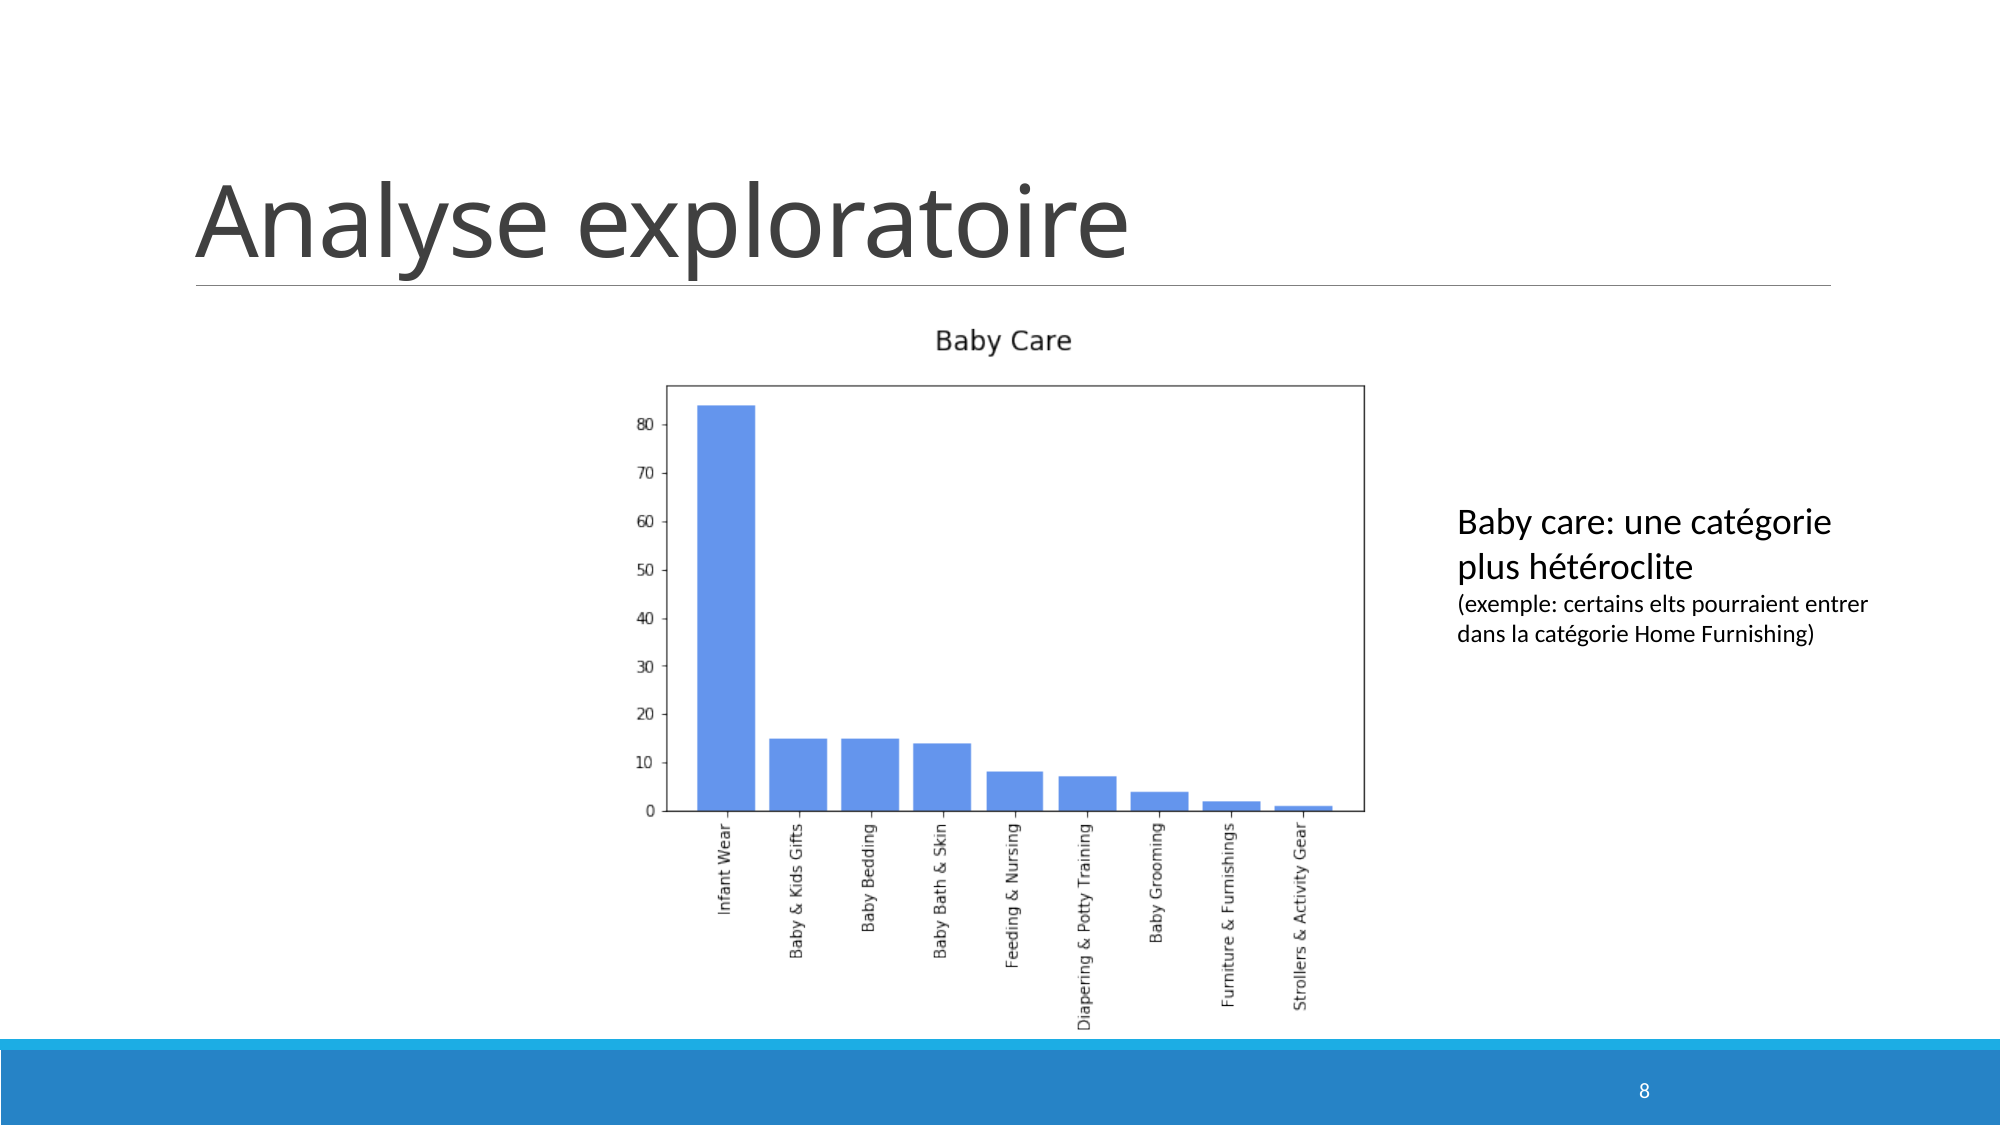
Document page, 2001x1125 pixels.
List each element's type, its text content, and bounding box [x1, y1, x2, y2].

picture [624, 318, 1375, 1041]
text_box [1624, 1059, 1840, 1120]
title Analyse exploratoire [180, 47, 1831, 286]
text_box Baby care: une catégorie plus hétéroclite (exemple: certains elts pourraient entrer dans la catégorie Home Furnishing) [1442, 489, 1907, 657]
